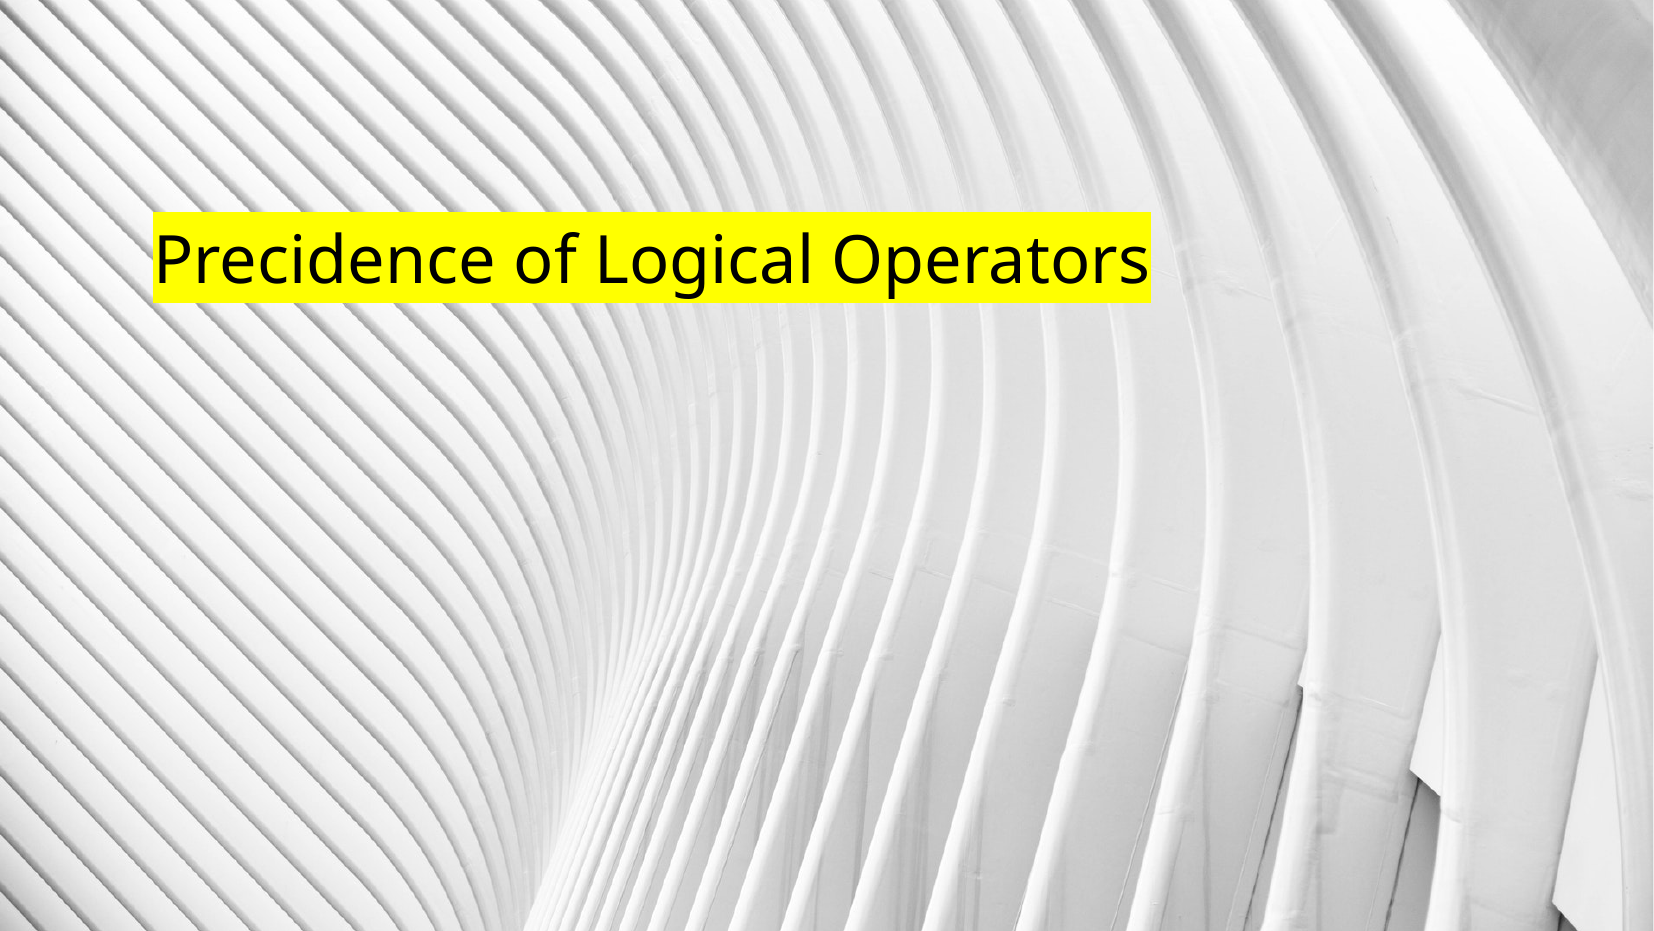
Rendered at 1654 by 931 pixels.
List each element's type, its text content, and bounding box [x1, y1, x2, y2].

picture [0, 0, 1654, 931]
list Precidence of Logical Operators [82, 217, 1571, 839]
